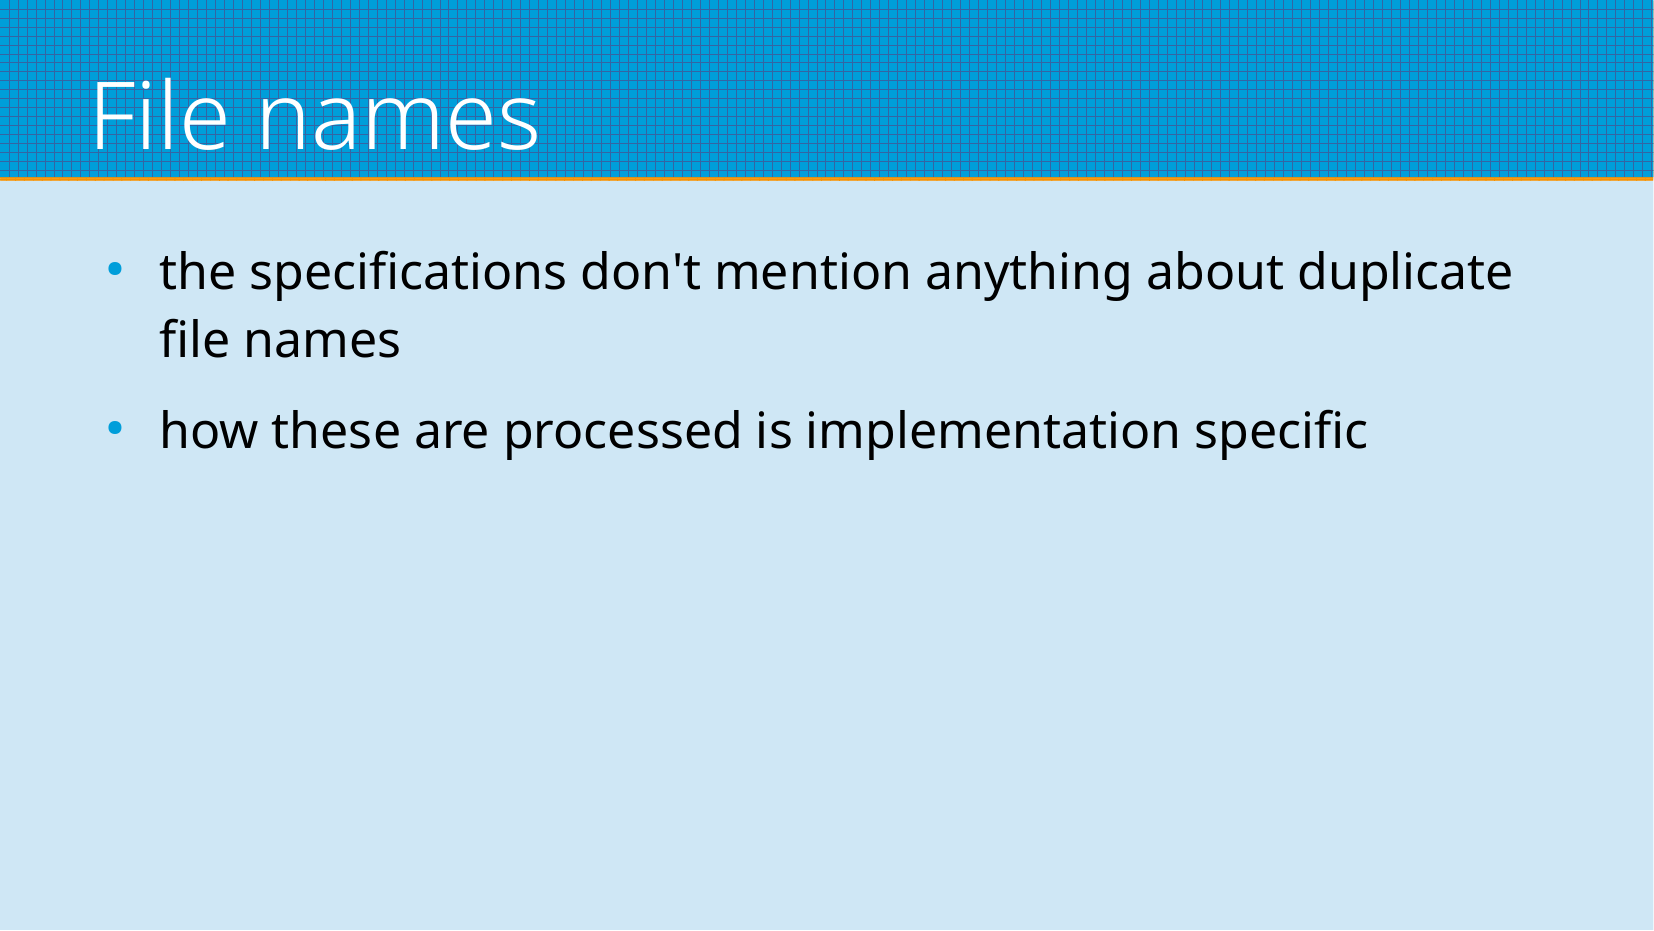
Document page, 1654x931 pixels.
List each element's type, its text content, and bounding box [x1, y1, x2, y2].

list the specifications don't mention anything about duplicate file names how these are processed is implementation specific [88, 236, 1565, 813]
title File names [88, 14, 1565, 178]
